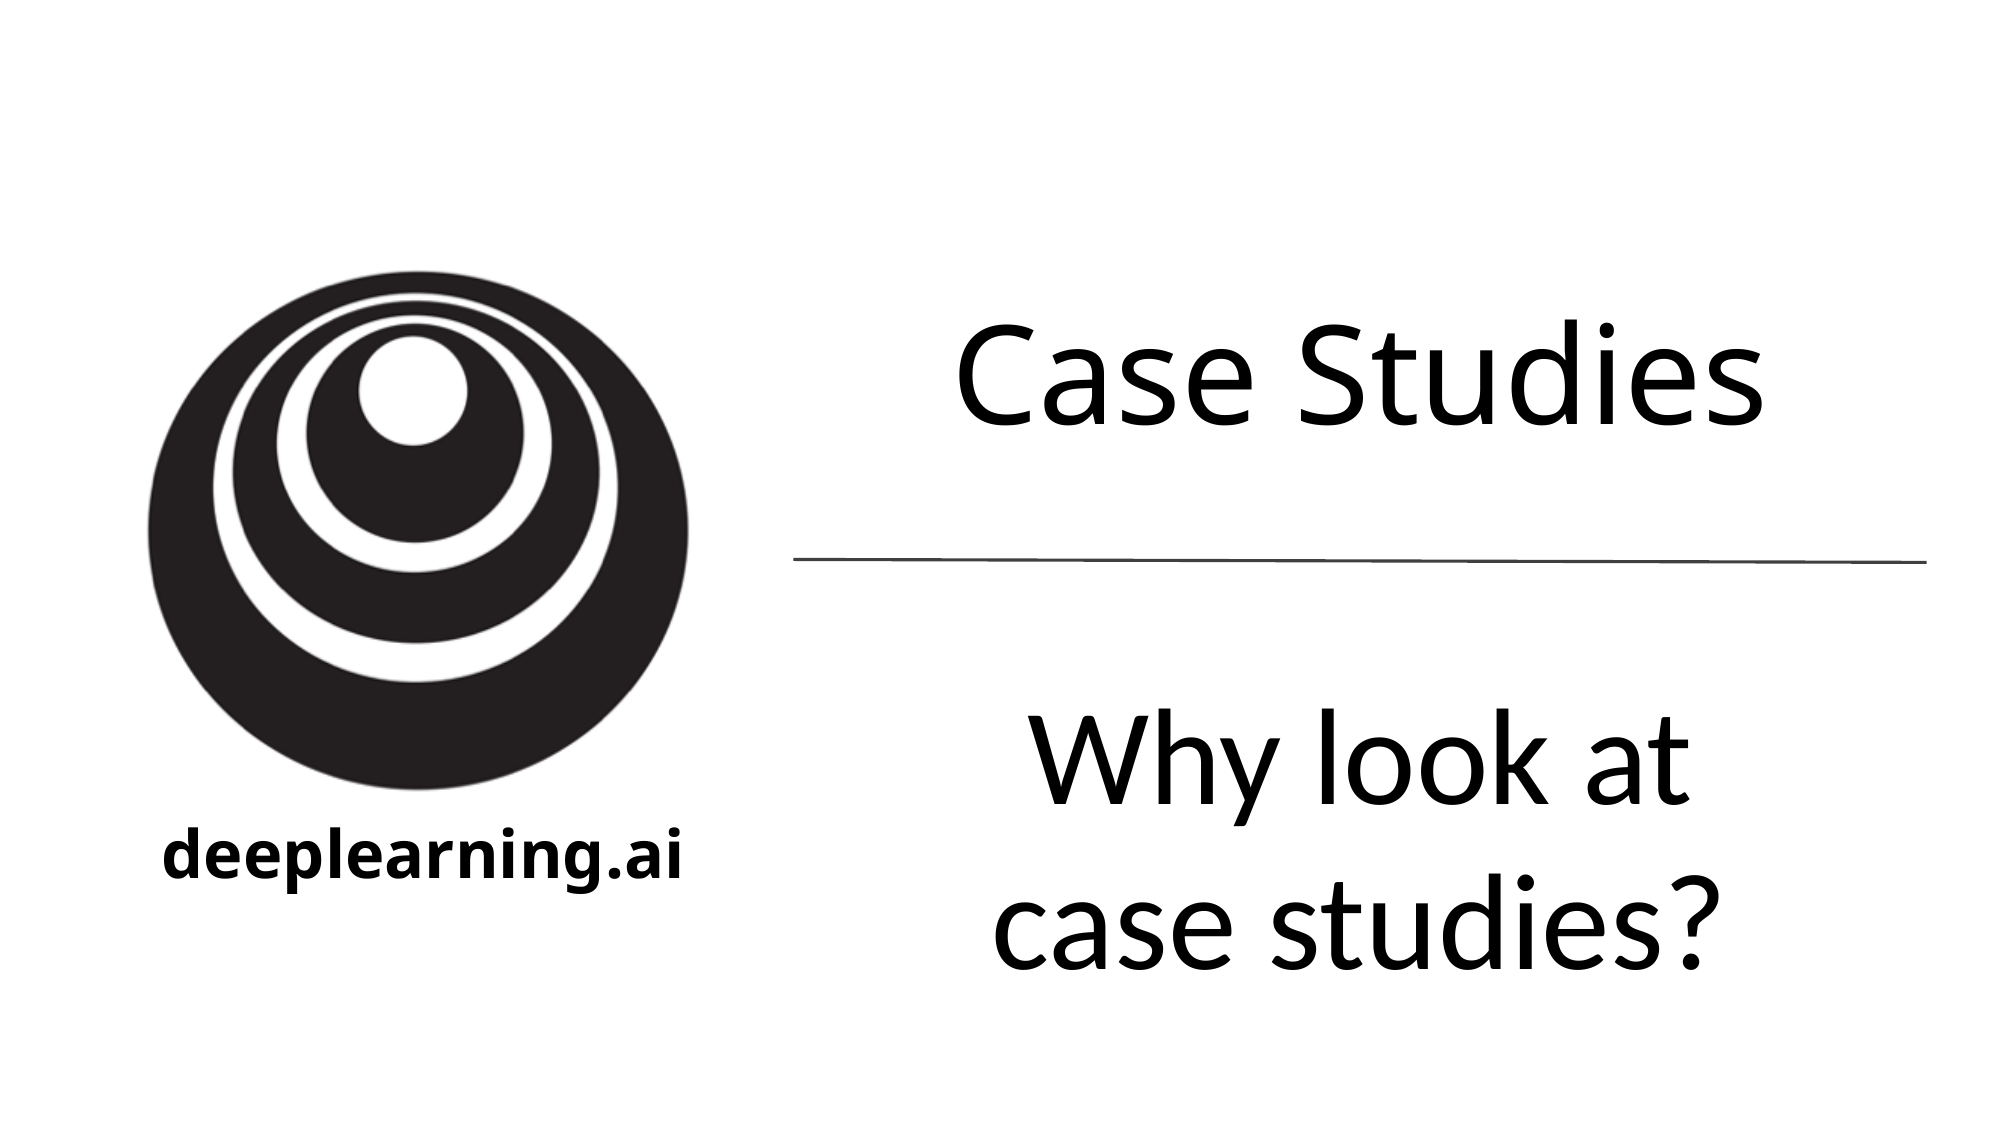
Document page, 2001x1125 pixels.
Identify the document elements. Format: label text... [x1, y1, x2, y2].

picture [108, 234, 739, 768]
text_box Why look at case studies? [899, 660, 1821, 1009]
title Case Studies [848, 161, 1872, 462]
text_box deeplearning.ai [56, 768, 790, 901]
text_box [179, 194, 669, 702]
